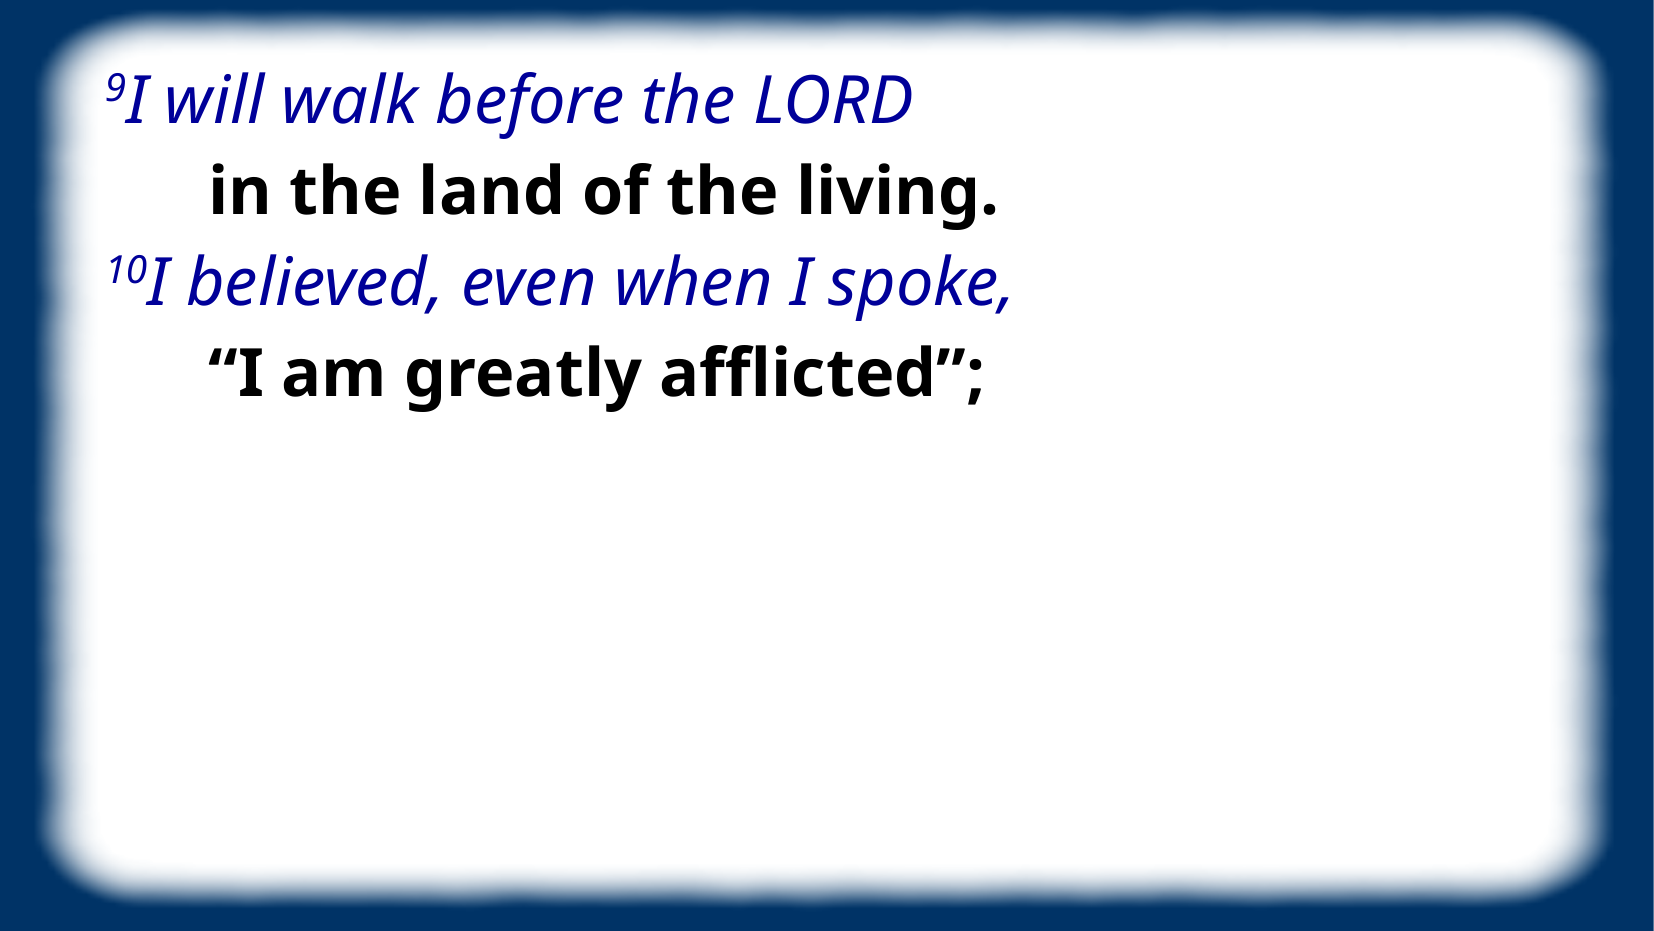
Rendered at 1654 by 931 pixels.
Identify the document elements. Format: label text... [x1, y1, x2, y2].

text_box 9I will walk before the LORD in the land of the living. 10I believed, even when I spoke, “I am greatly afflicted”; [90, 45, 1546, 451]
picture [0, 0, 1654, 931]
